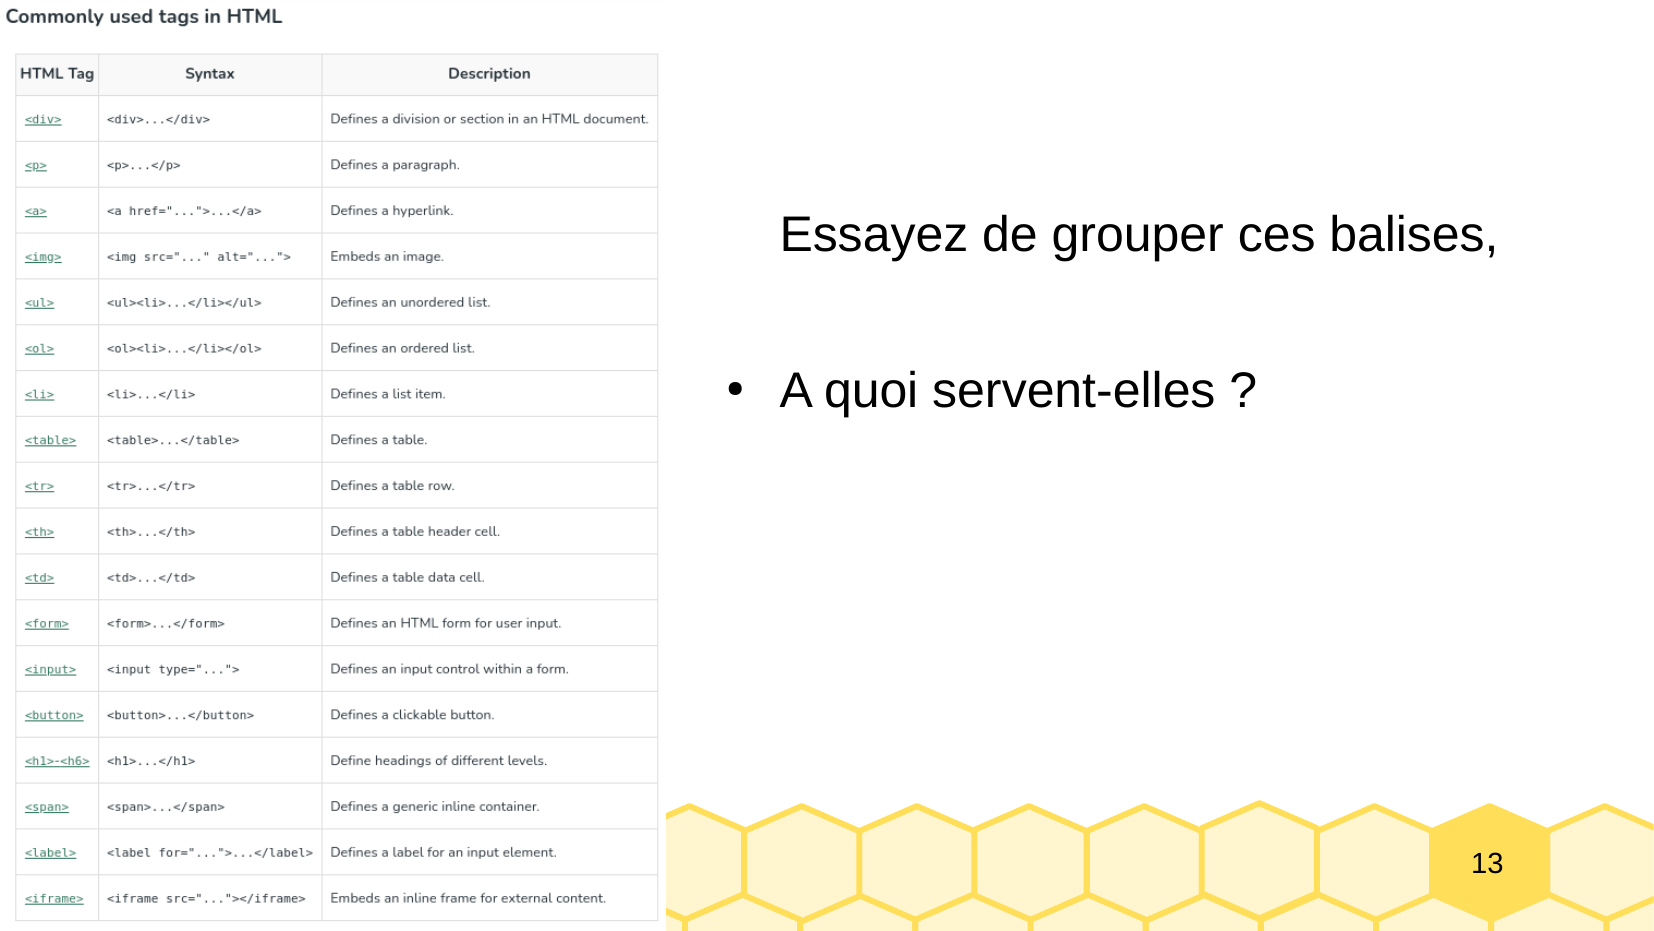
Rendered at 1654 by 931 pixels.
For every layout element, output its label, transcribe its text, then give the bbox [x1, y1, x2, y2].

list Essayez de grouper ces balises, A quoi servent-elles ? [708, 206, 1654, 747]
picture [0, 0, 666, 931]
